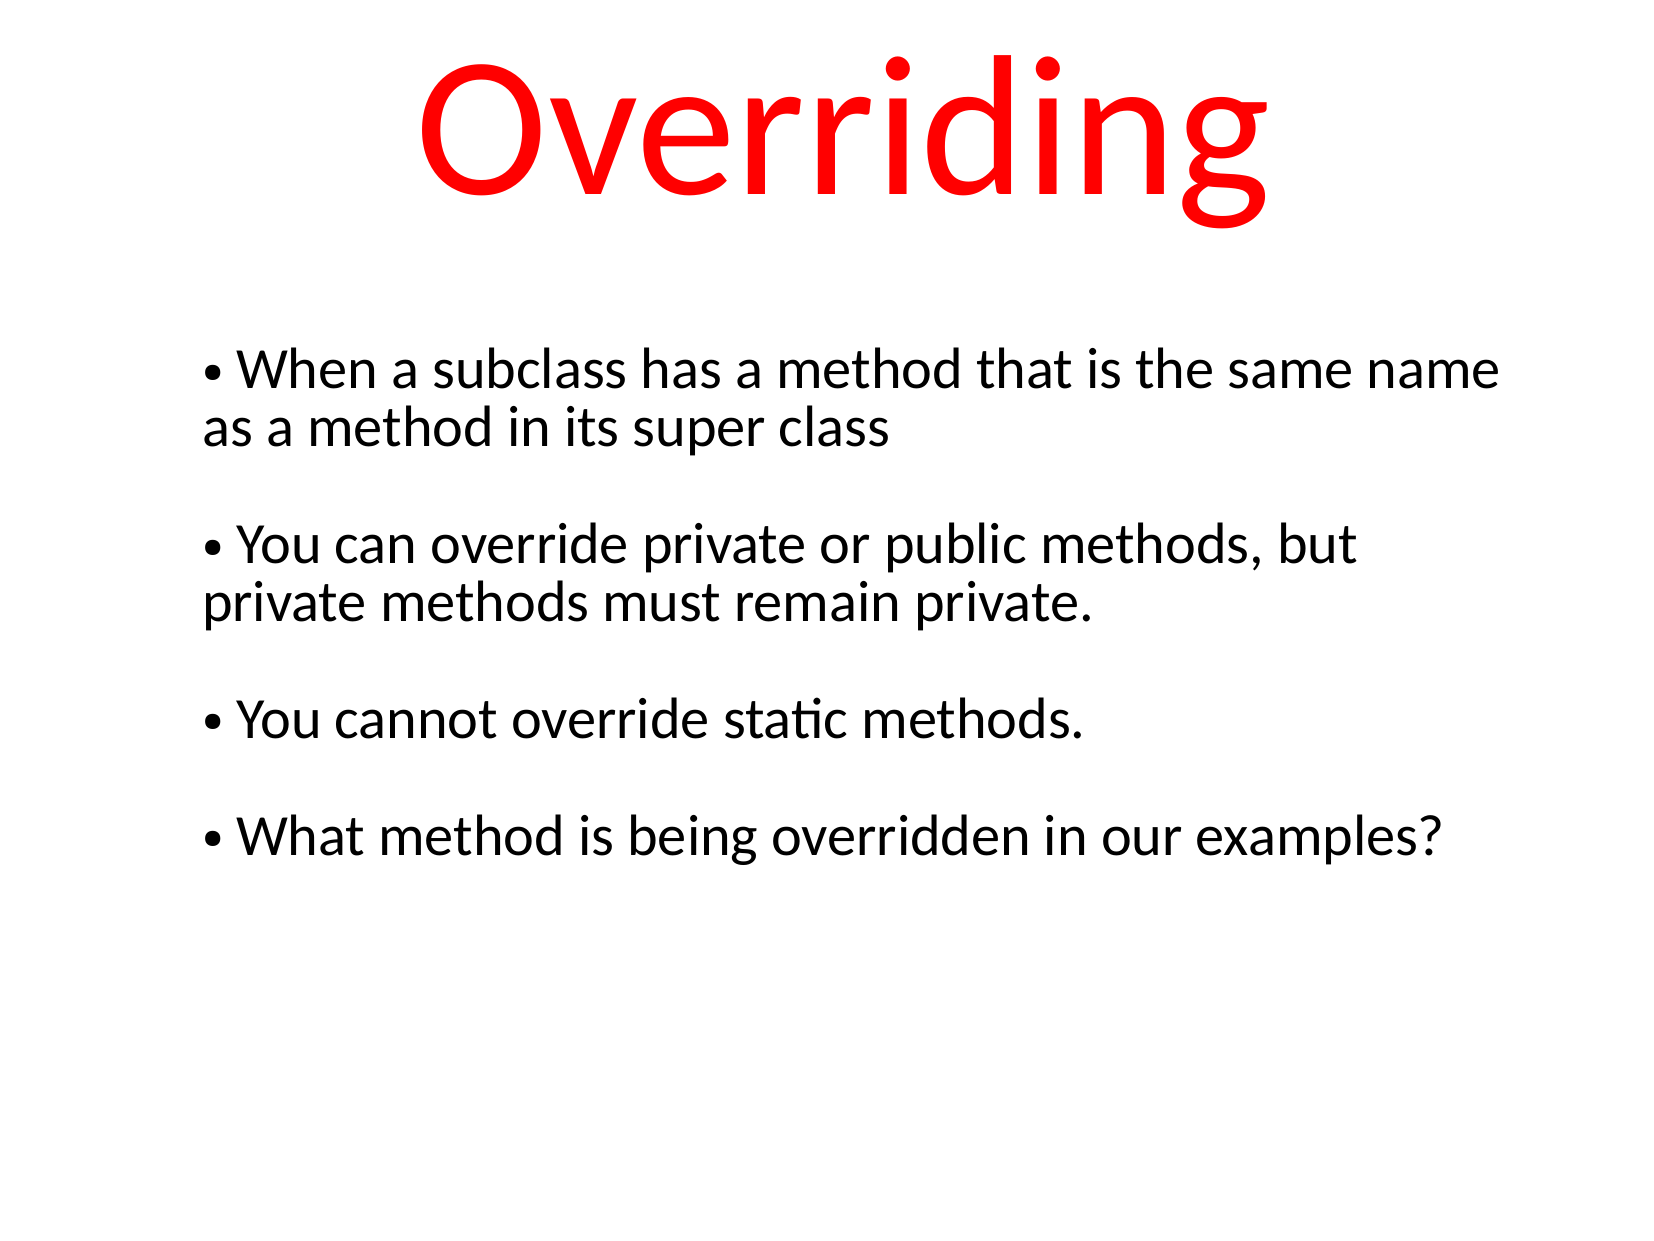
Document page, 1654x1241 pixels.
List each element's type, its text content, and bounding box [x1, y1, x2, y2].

text_box Overriding [37, 37, 1651, 297]
text_box When a subclass has a method that is the same name as a method in its super class You can override private or public methods, but private methods must remain private. You cannot override static methods. What method is being overridden in our examples? [187, 337, 1538, 994]
